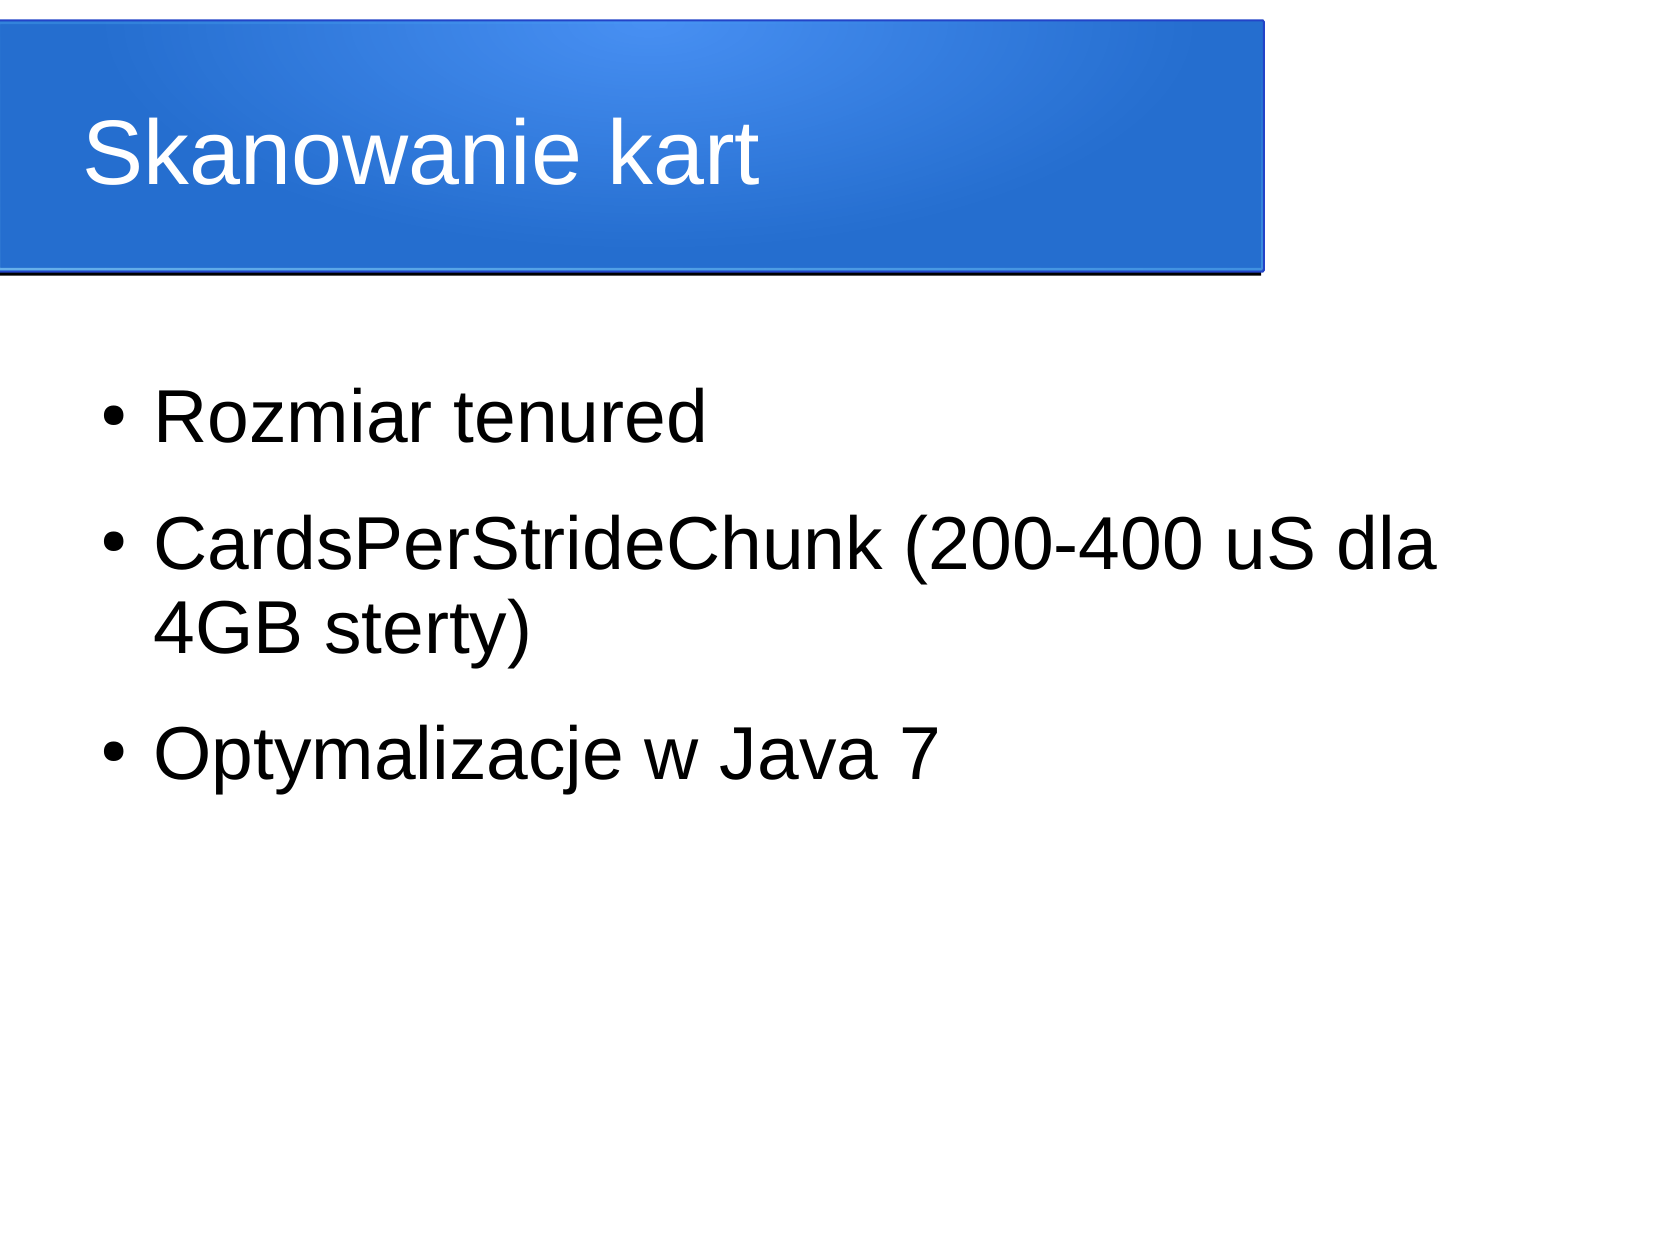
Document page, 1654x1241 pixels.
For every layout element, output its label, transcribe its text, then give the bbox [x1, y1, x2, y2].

list Rozmiar tenured CardsPerStrideChunk (200-400 uS dla 4GB sterty) Optymalizacje w Java 7 [82, 375, 1538, 1095]
title Skanowanie kart [82, 49, 1250, 257]
